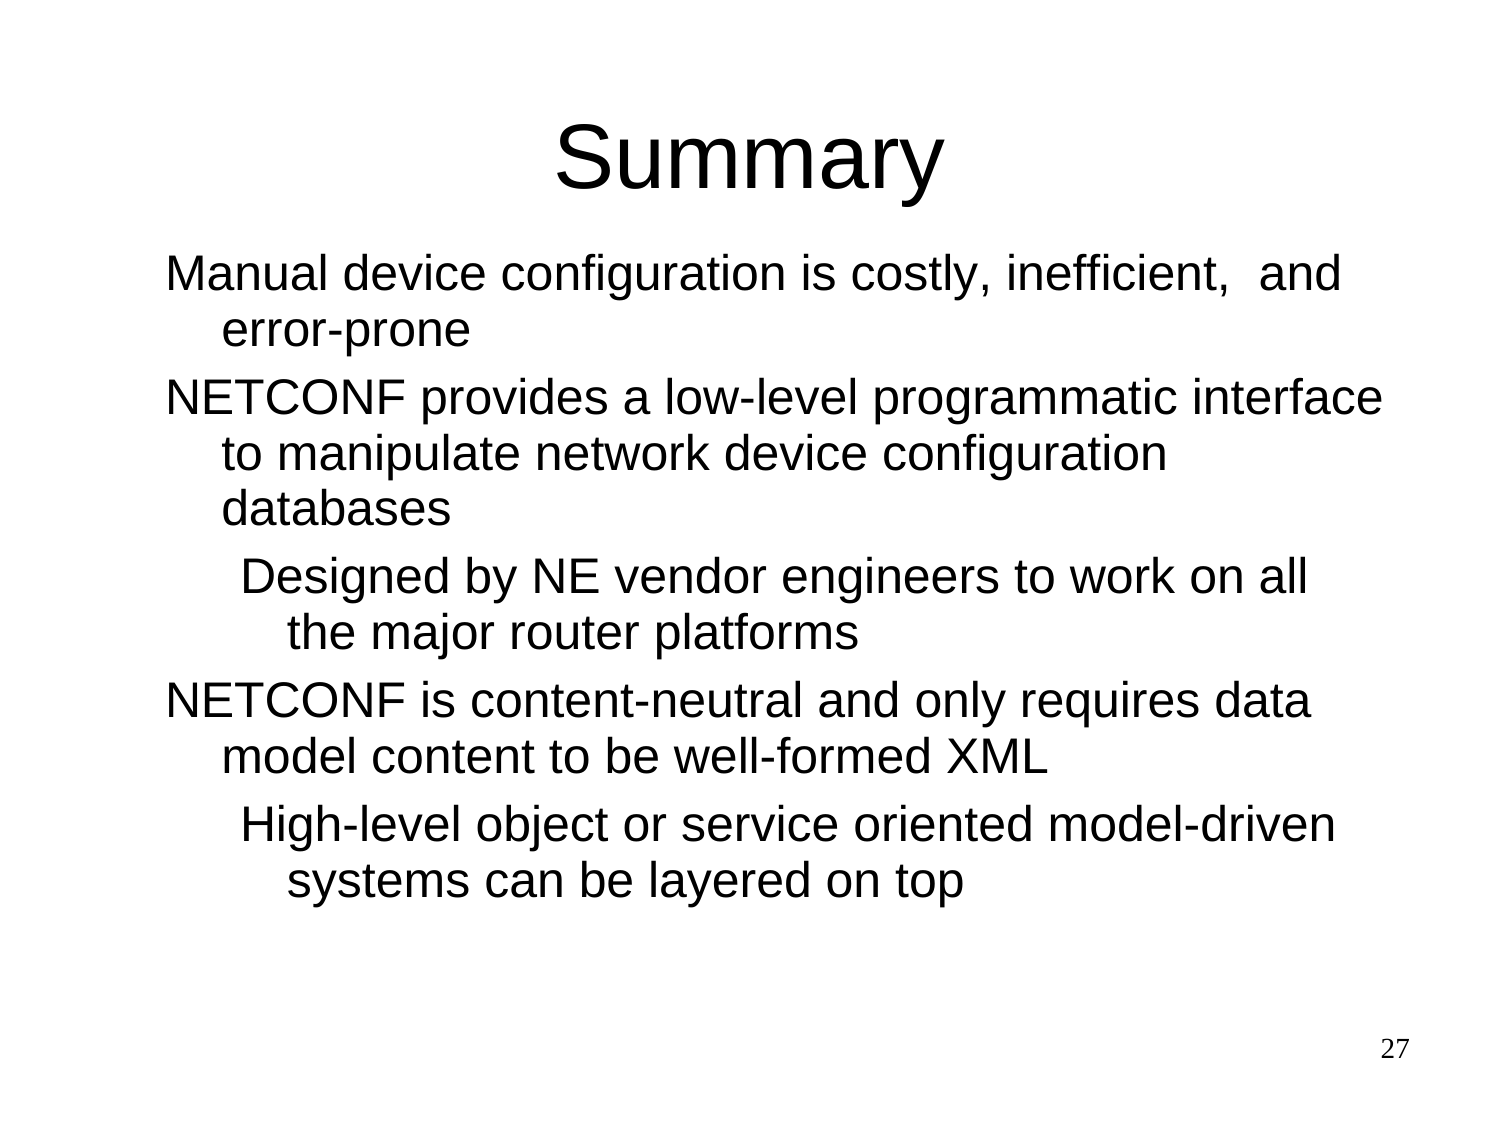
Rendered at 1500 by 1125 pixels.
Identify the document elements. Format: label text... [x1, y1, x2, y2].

title Summary [75, 61, 1426, 216]
list Manual device configuration is costly, inefficient, and error-prone NETCONF provides a low-level programmatic interface to manipulate network device configuration databases Designed by NE vendor engineers to work on all the major router platforms NETCONF is content-neutral and only requires data model content to be well-formed XML High-level object or service oriented model-driven systems can be layered on top [149, 237, 1400, 976]
